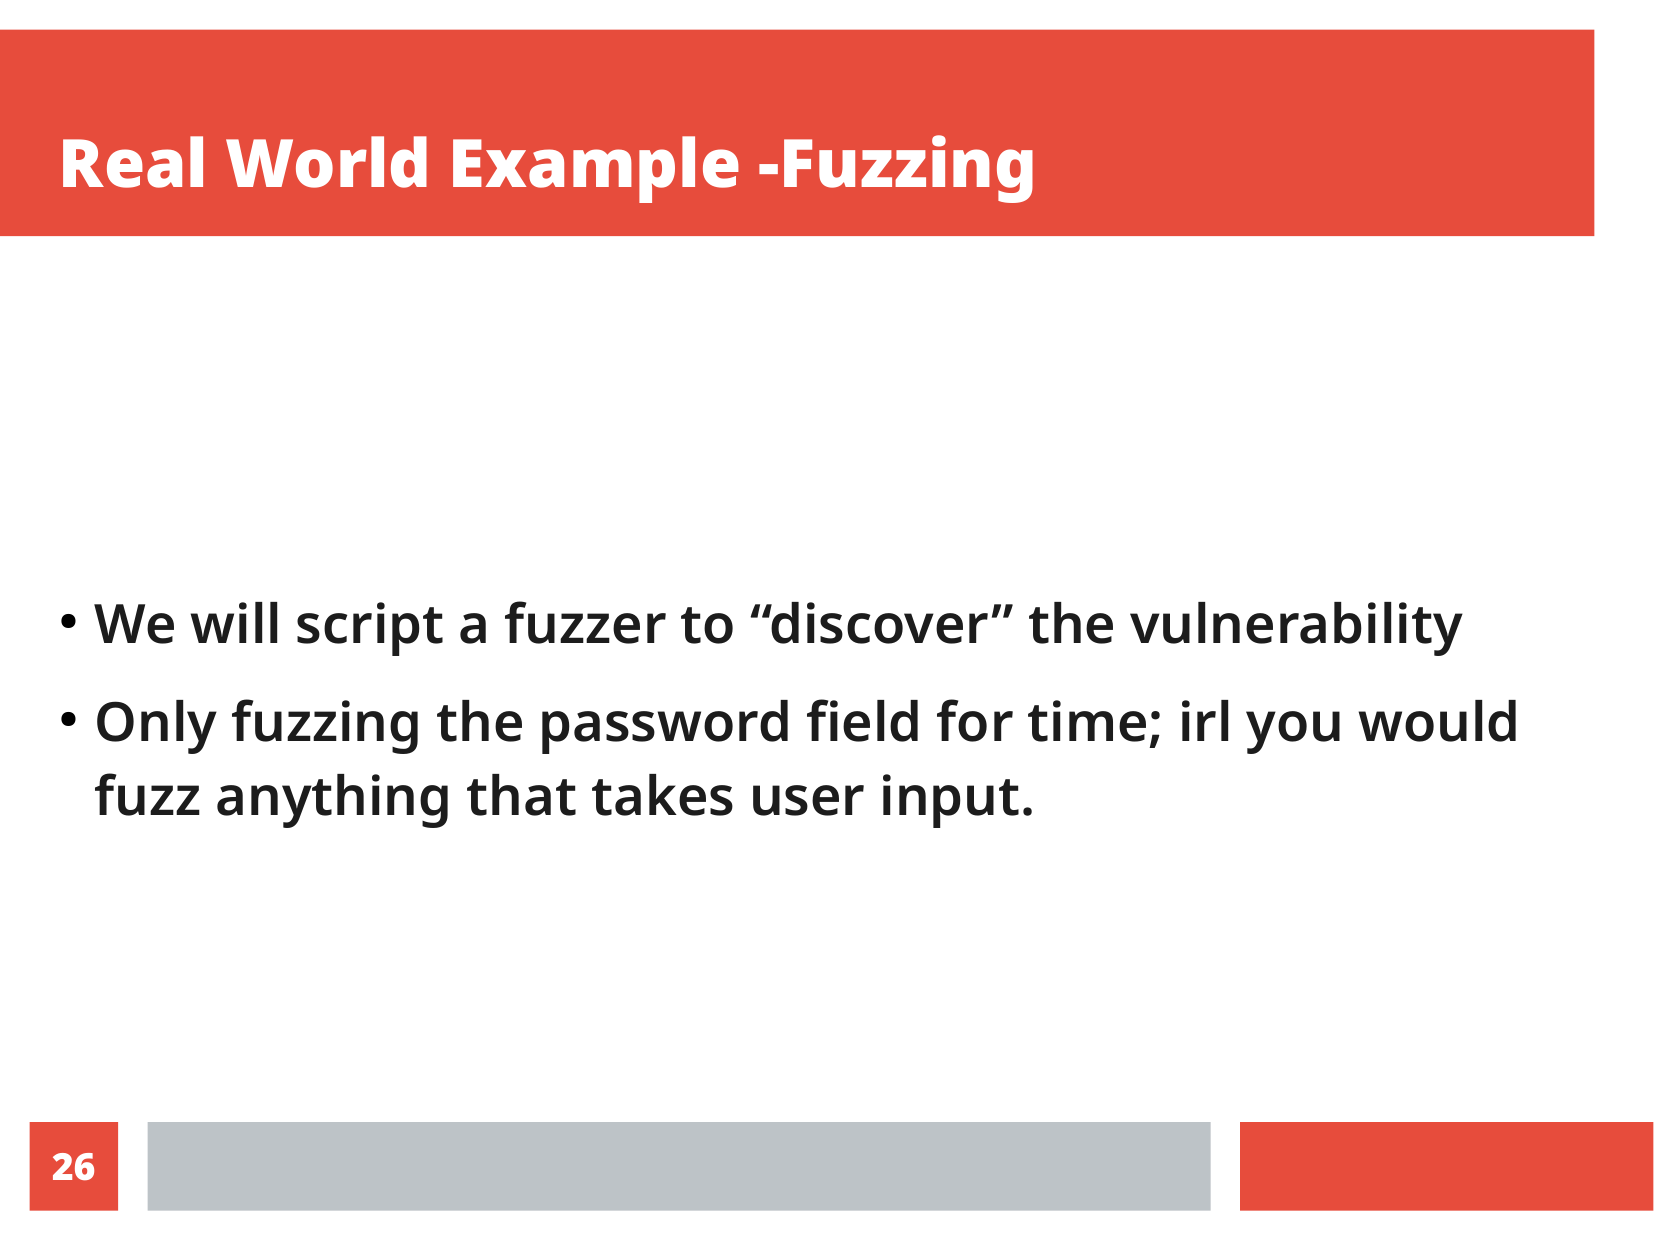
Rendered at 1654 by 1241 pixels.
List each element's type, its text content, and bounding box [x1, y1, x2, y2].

title Real World Example -Fuzzing [59, 59, 1595, 207]
list We will script a fuzzer to “discover” the vulnerability Only fuzzing the password field for time; irl you would fuzz anything that takes user input. [59, 324, 1565, 1093]
